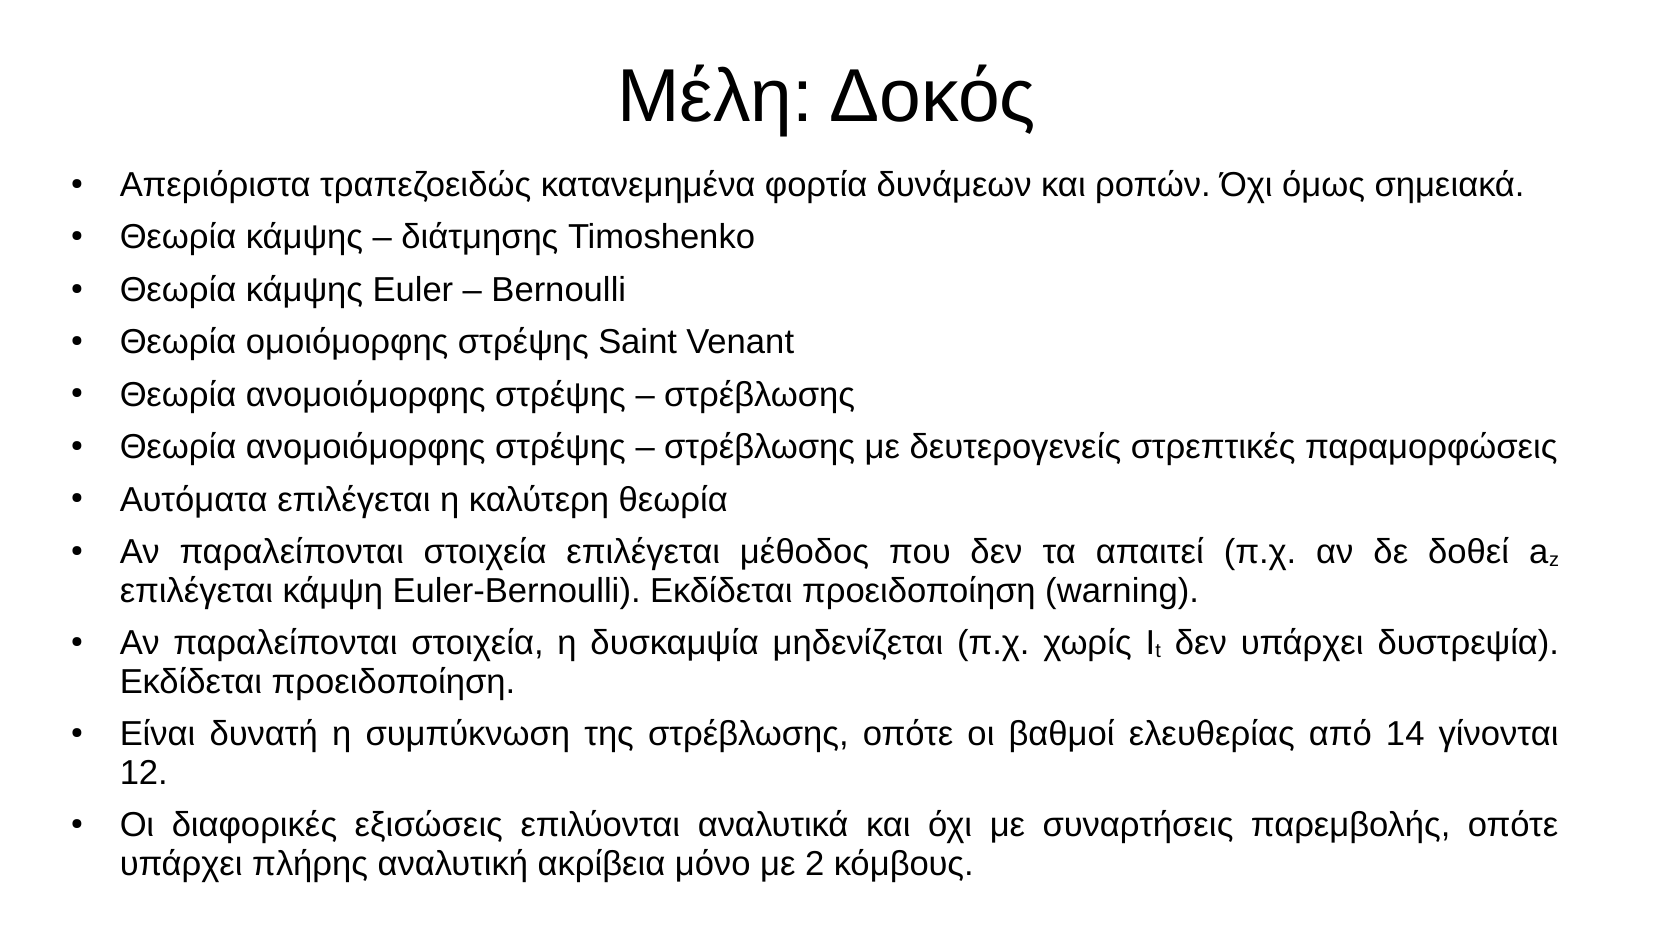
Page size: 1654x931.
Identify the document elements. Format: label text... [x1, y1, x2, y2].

title Μέλη: Δοκός [82, 37, 1571, 154]
list Απεριόριστα τραπεζοειδώς κατανεμημένα φορτία δυνάμεων και ροπών. Όχι όμως σημειακά. Θεωρία κάμψης – διάτμησης Timoshenko Θεωρία κάμψης Euler – Bernoulli Θεωρία ομοιόμορφης στρέψης Saint Venant Θεωρία ανομοιόμορφης στρέψης – στρέβλωσης Θεωρία ανομοιόμορφης στρέψης – στρέβλωσης με δευτερογενείς στρεπτικές παραμορφώσεις Αυτόματα επιλέγεται η καλύτερη θεωρία Αν παραλείπονται στοιχεία επιλέγεται μέθοδος που δεν τα απαιτεί (π.χ. αν δε δοθεί az επιλέγεται κάμψη Euler-Bernoulli). Εκδίδεται προειδοποίηση (warning). Αν παραλείπονται στοιχεία, η δυσκαμψία μηδενίζεται (π.χ. χωρίς It δεν υπάρχει δυστρεψία). Εκδίδεται προειδοποίηση. Είναι δυνατή η συμπύκνωση της στρέβλωσης, οπότε οι βαθμοί ελευθερίας από 14 γίνονται 12. Οι διαφορικές εξισώσεις επιλύονται αναλυτικά και όχι με συναρτήσεις παρεμβολής, οπότε υπάρχει πλήρης αναλυτική ακρίβεια μόνο με 2 κόμβους. [70, 165, 1559, 898]
